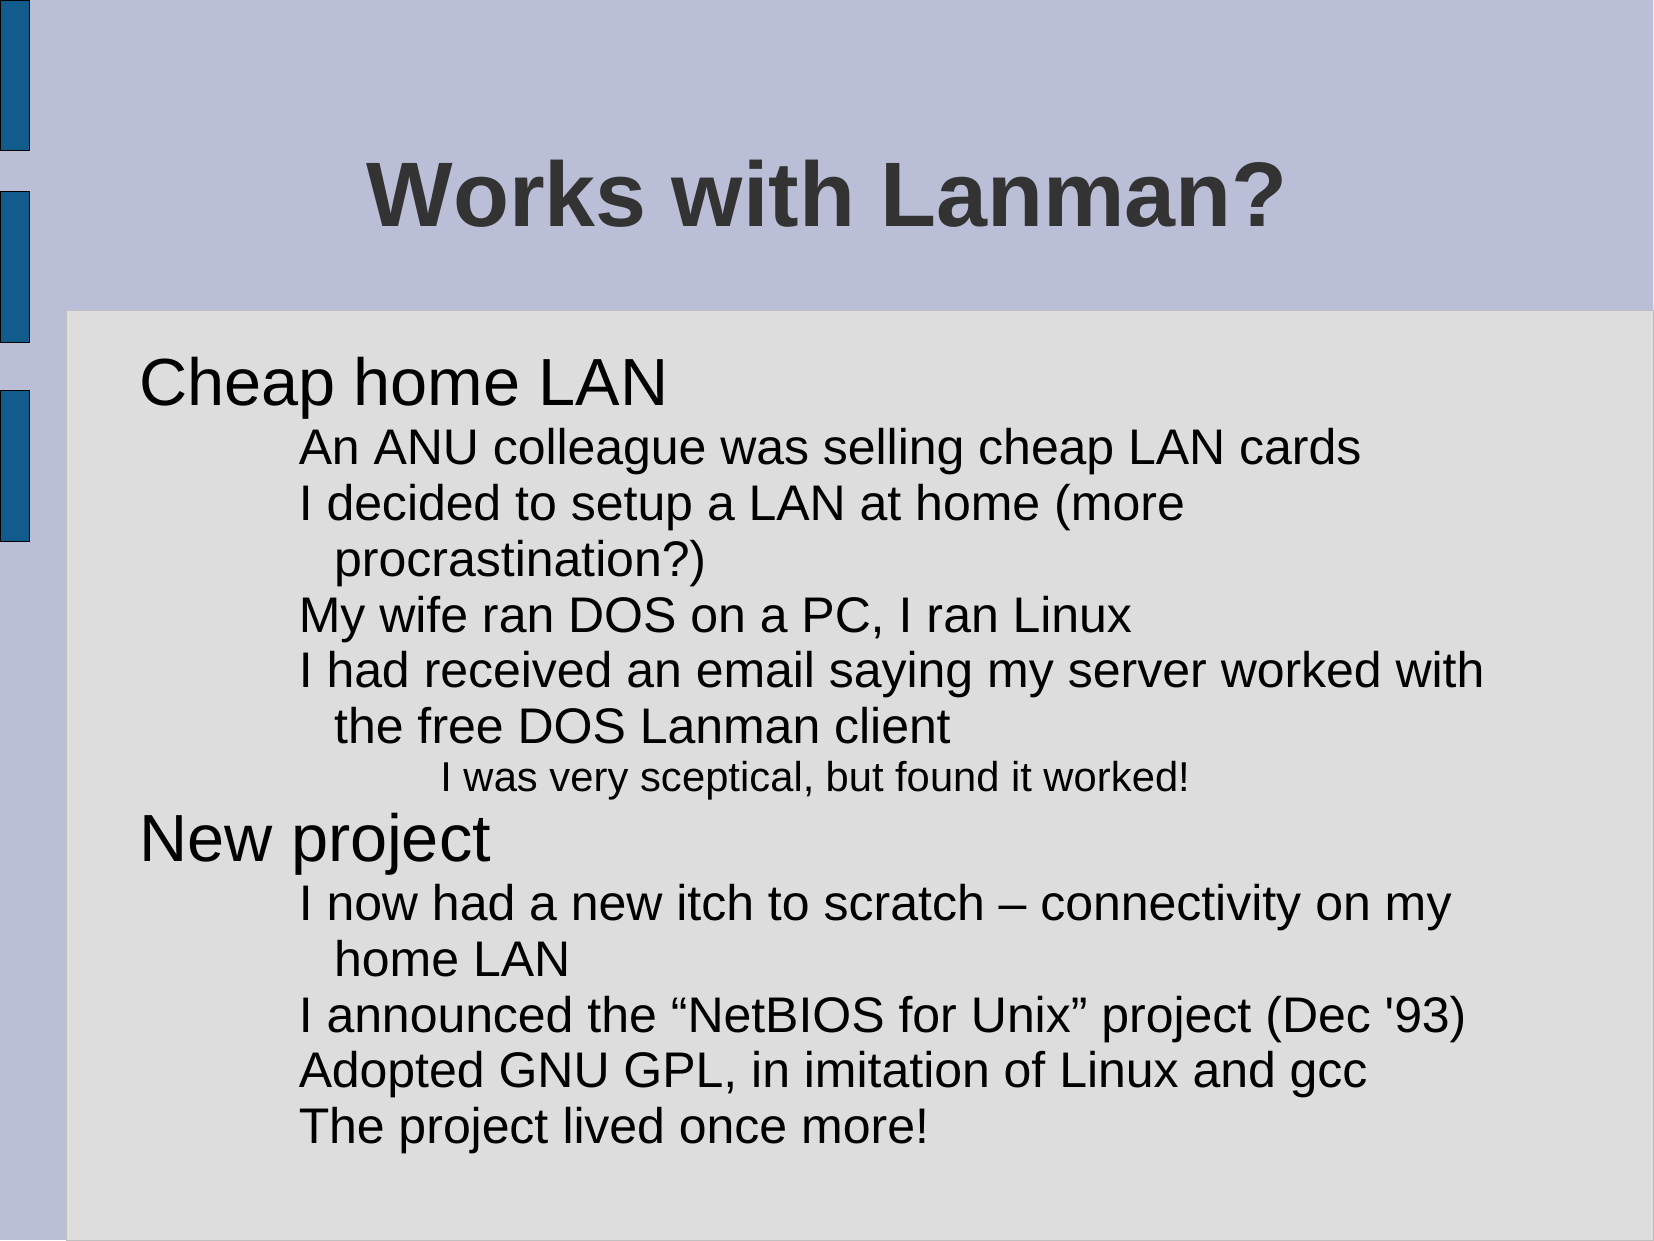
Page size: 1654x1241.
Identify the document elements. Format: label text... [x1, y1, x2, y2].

title Works with Lanman? [121, 98, 1534, 291]
list Cheap home LAN An ANU colleague was selling cheap LAN cards I decided to setup a LAN at home (more procrastination?) My wife ran DOS on a PC, I ran Linux I had received an email saying my server worked with the free DOS Lanman client I was very sceptical, but found it worked! New project I now had a new itch to scratch – connectivity on my home LAN I announced the “NetBIOS for Unix” project (Dec '93) Adopted GNU GPL, in imitation of Linux and gcc The project lived once more! [121, 344, 1534, 1155]
